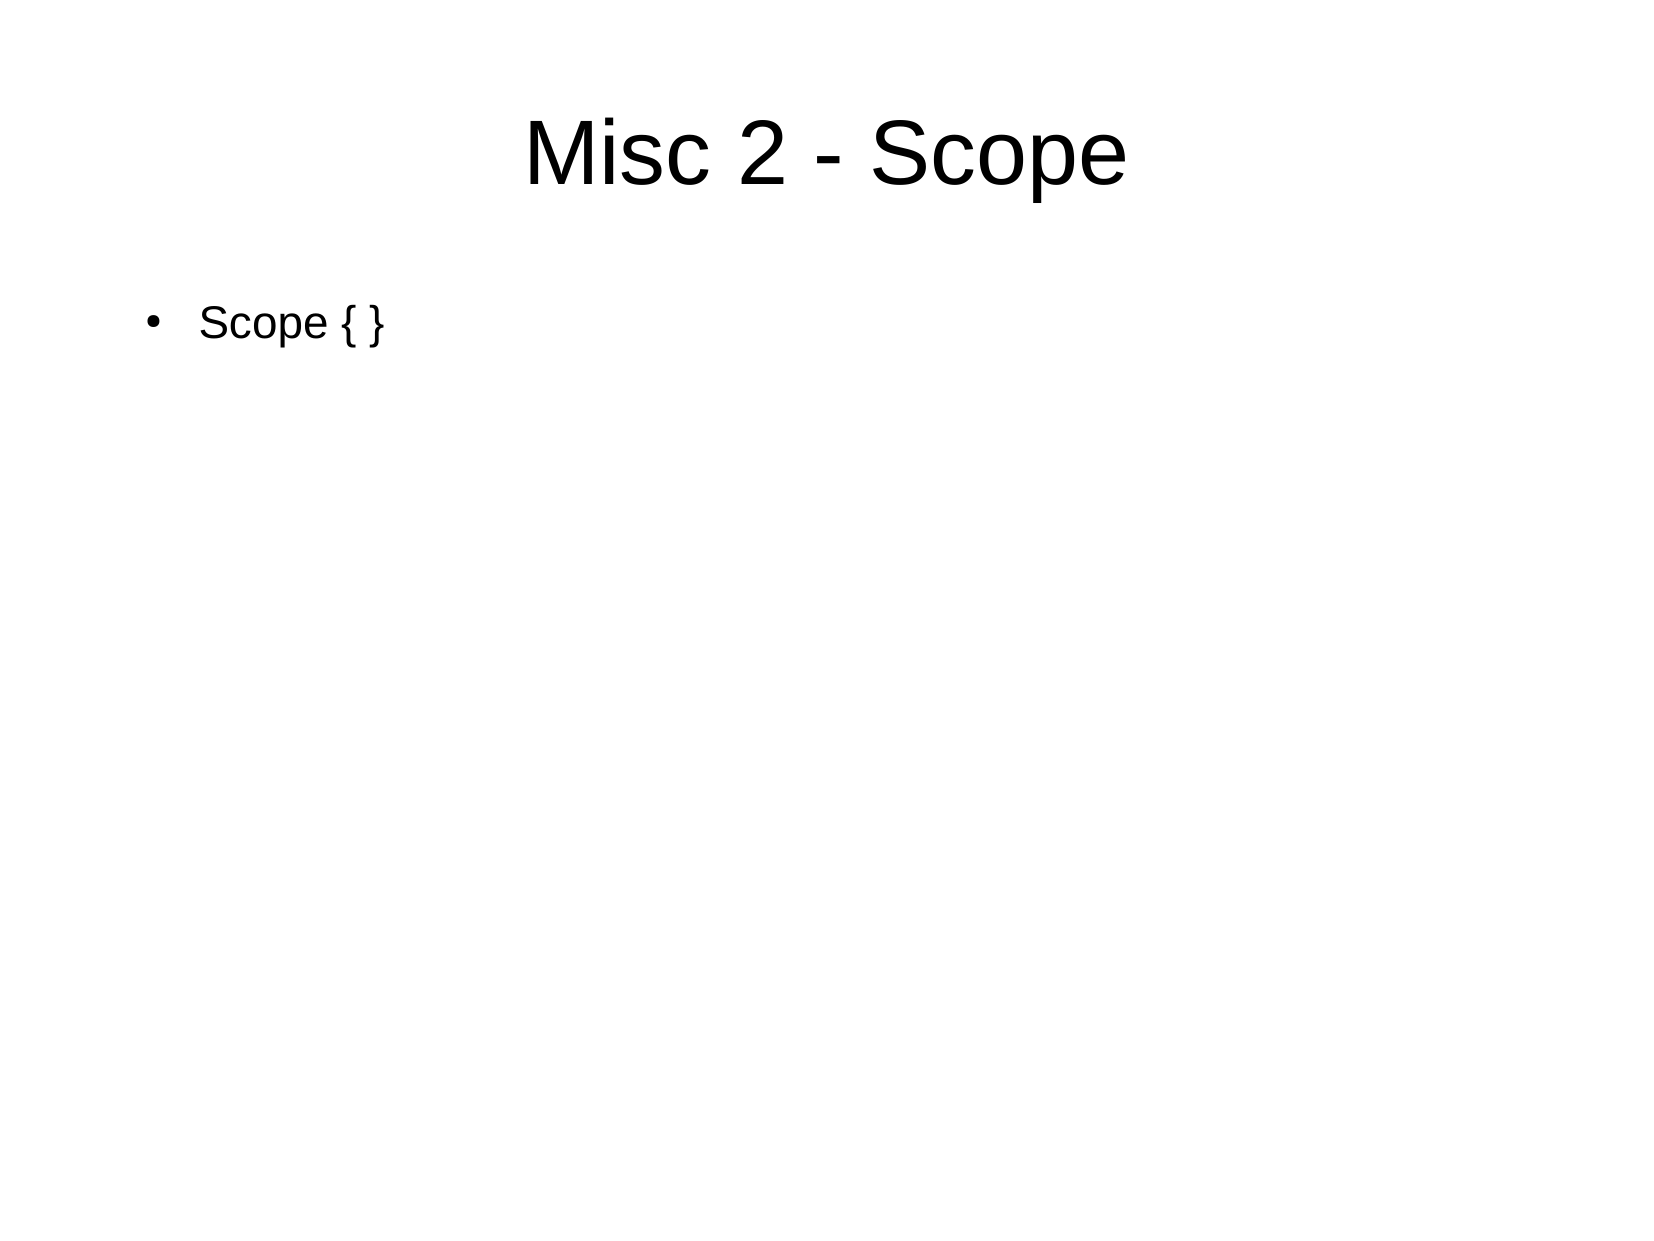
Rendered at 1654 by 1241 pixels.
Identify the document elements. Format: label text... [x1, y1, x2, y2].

list Scope { } [127, 296, 1583, 1170]
title Misc 2 - Scope [82, 49, 1571, 257]
